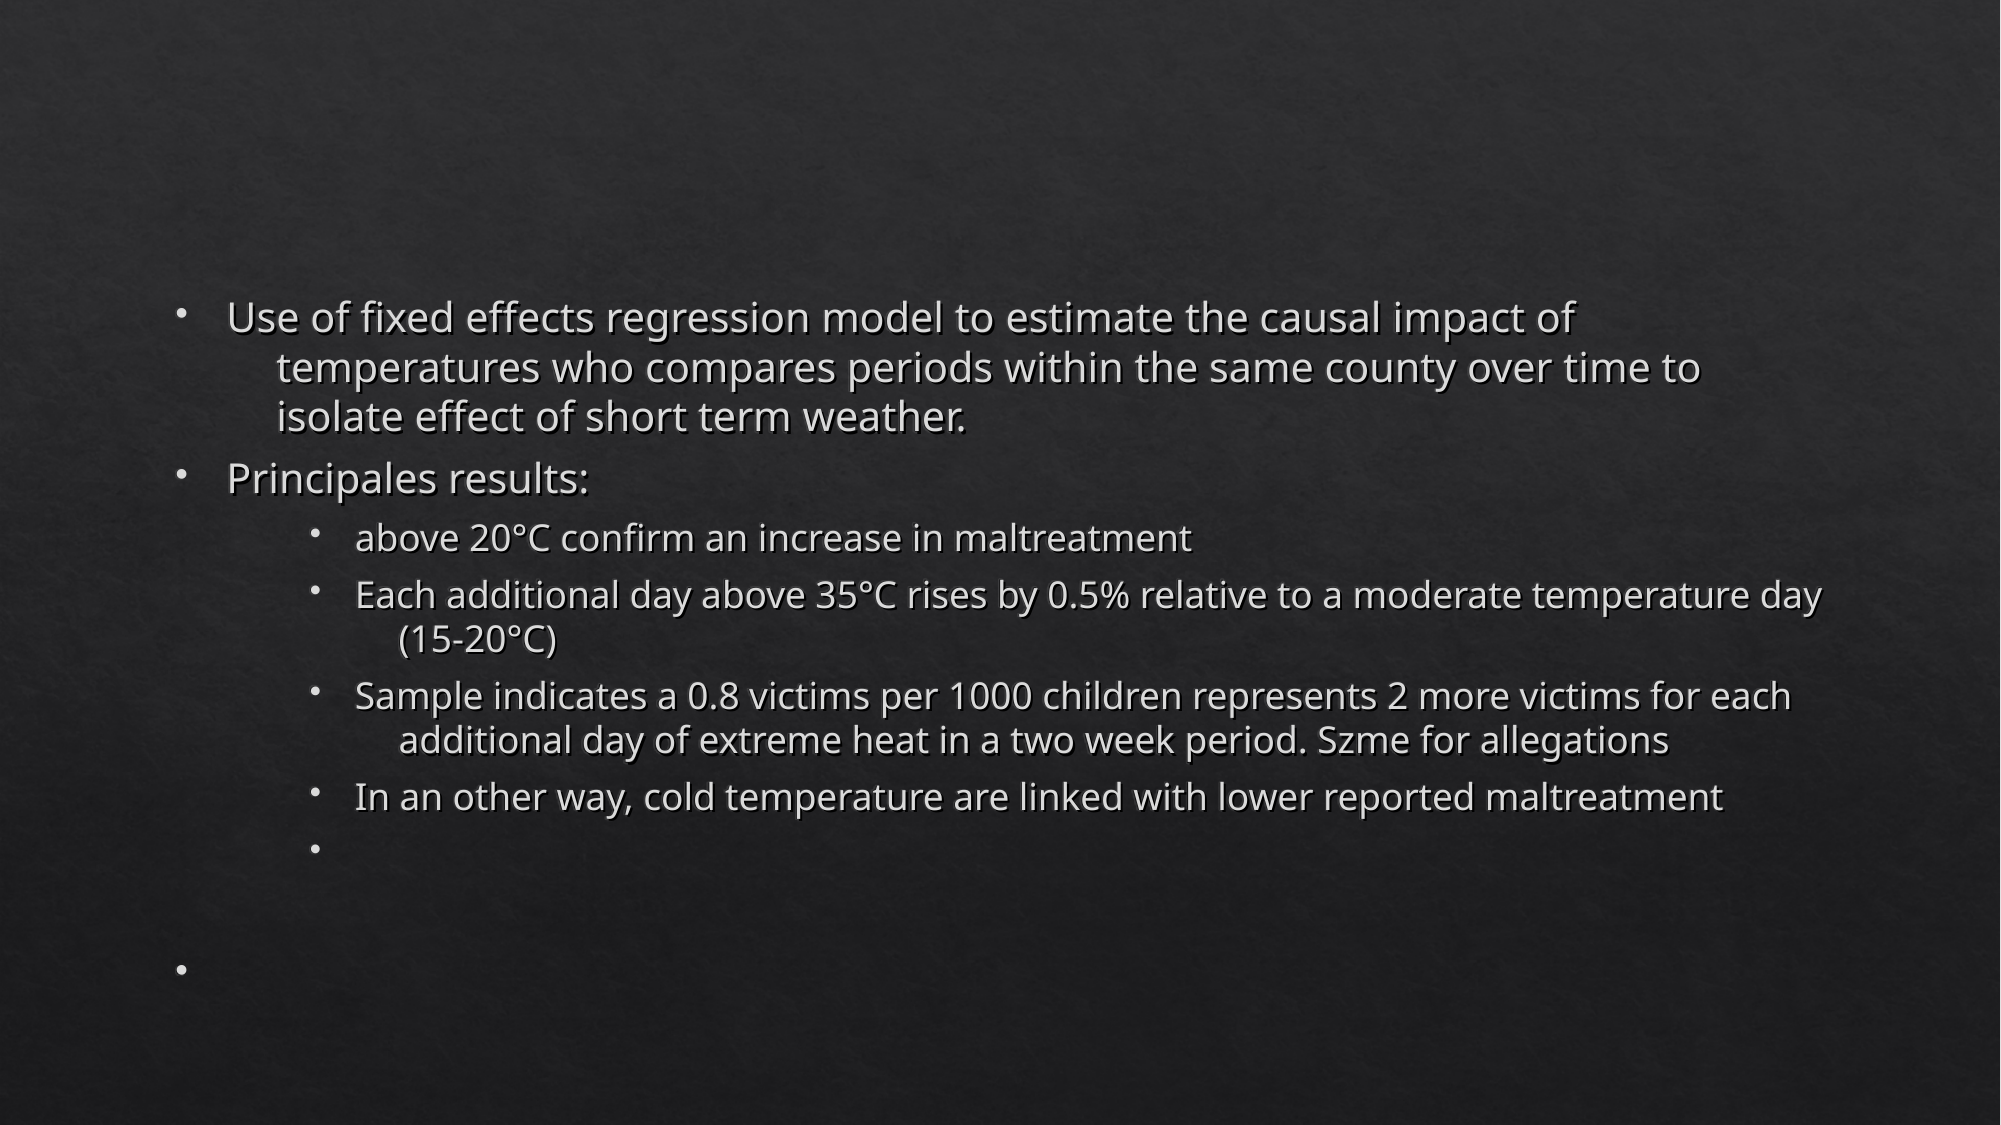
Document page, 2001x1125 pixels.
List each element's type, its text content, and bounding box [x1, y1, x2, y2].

list Use of fixed effects regression model to estimate the causal impact of temperatures who compares periods within the same county over time to isolate effect of short term weather. Principales results: above 20°C confirm an increase in maltreatment Each additional day above 35°C rises by 0.5% relative to a moderate temperature day (15-20°C) Sample indicates a 0.8 victims per 1000 children represents 2 more victims for each additional day of extreme heat in a two week period. Szme for allegations In an other way, cold temperature are linked with lower reported maltreatment [149, 284, 1849, 950]
